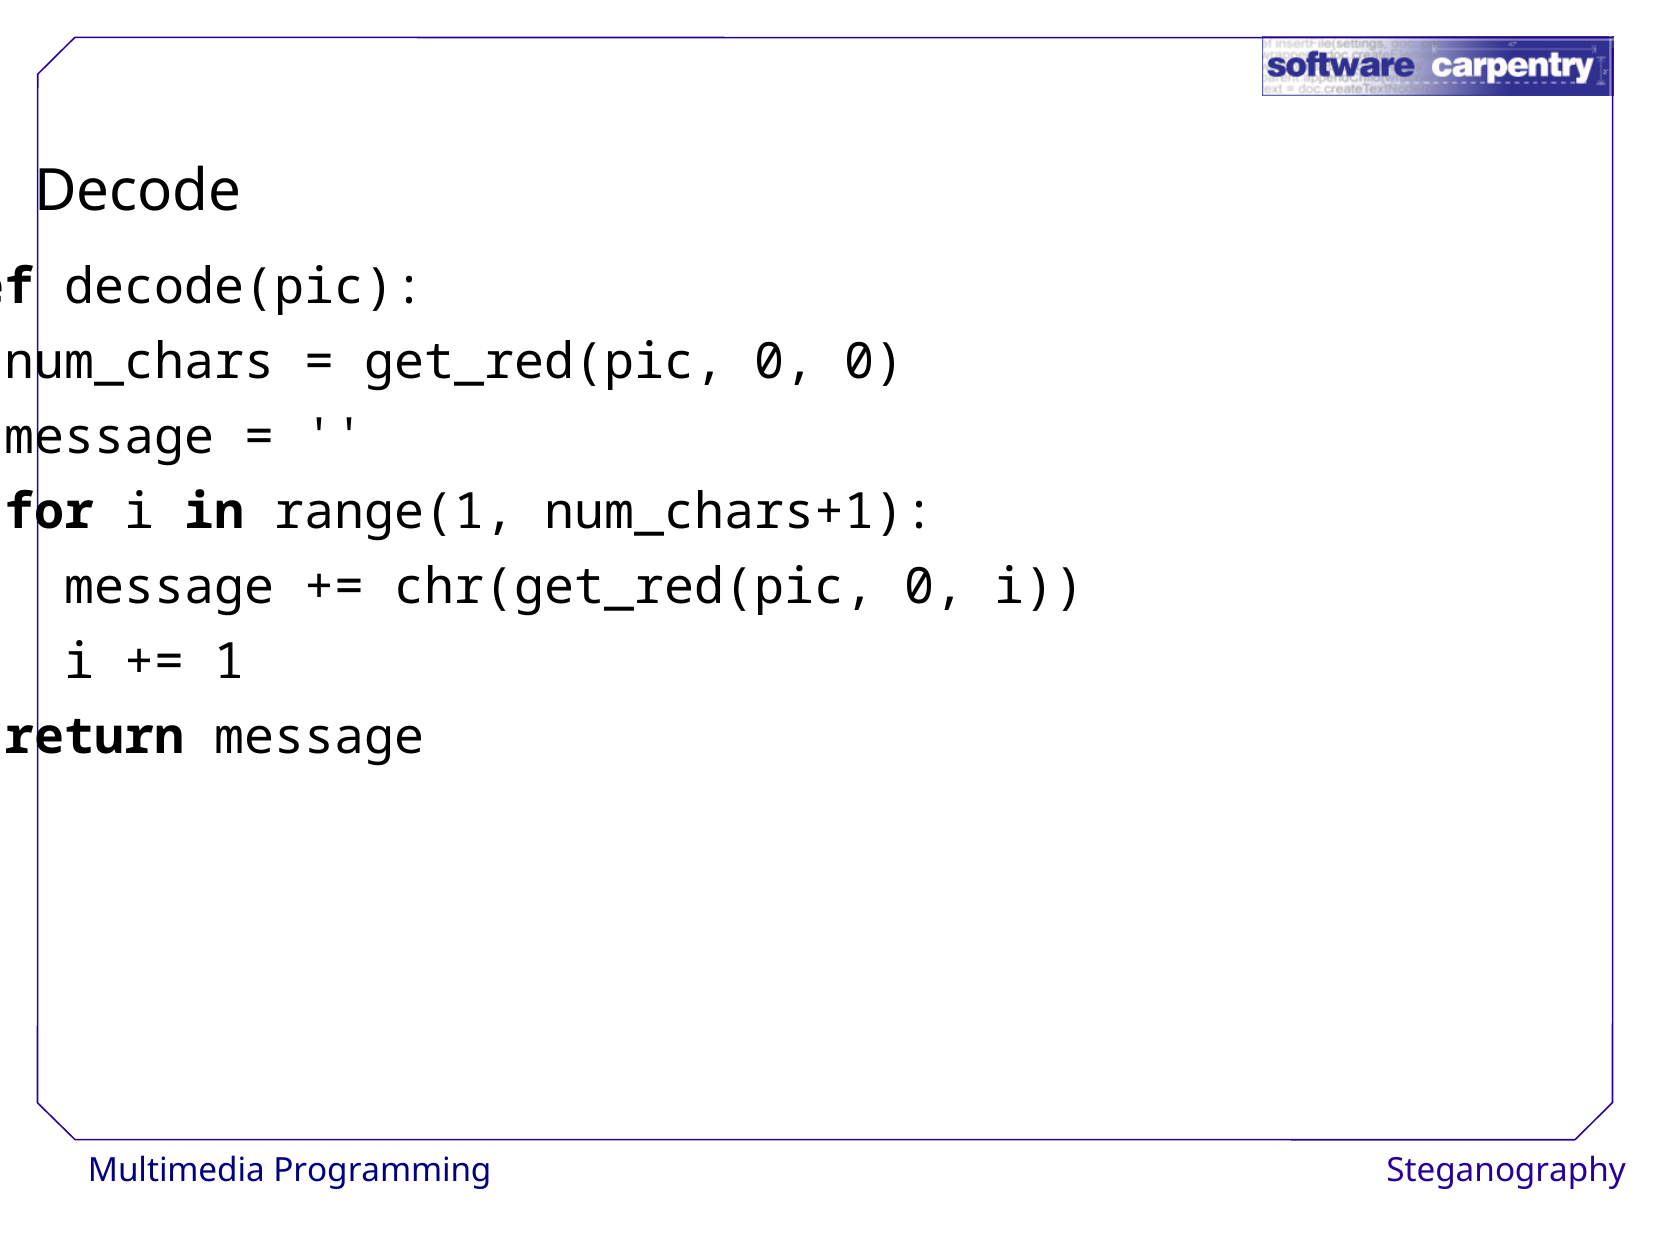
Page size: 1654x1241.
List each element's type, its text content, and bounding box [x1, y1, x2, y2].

text_box def decode(pic): num_chars = get_red(pic, 0, 0) message = '' for i in range(1, num_chars+1): message += chr(get_red(pic, 0, i)) i += 1 return message [0, 230, 1250, 772]
text_box Decode [19, 109, 407, 230]
picture [1262, 36, 1614, 96]
